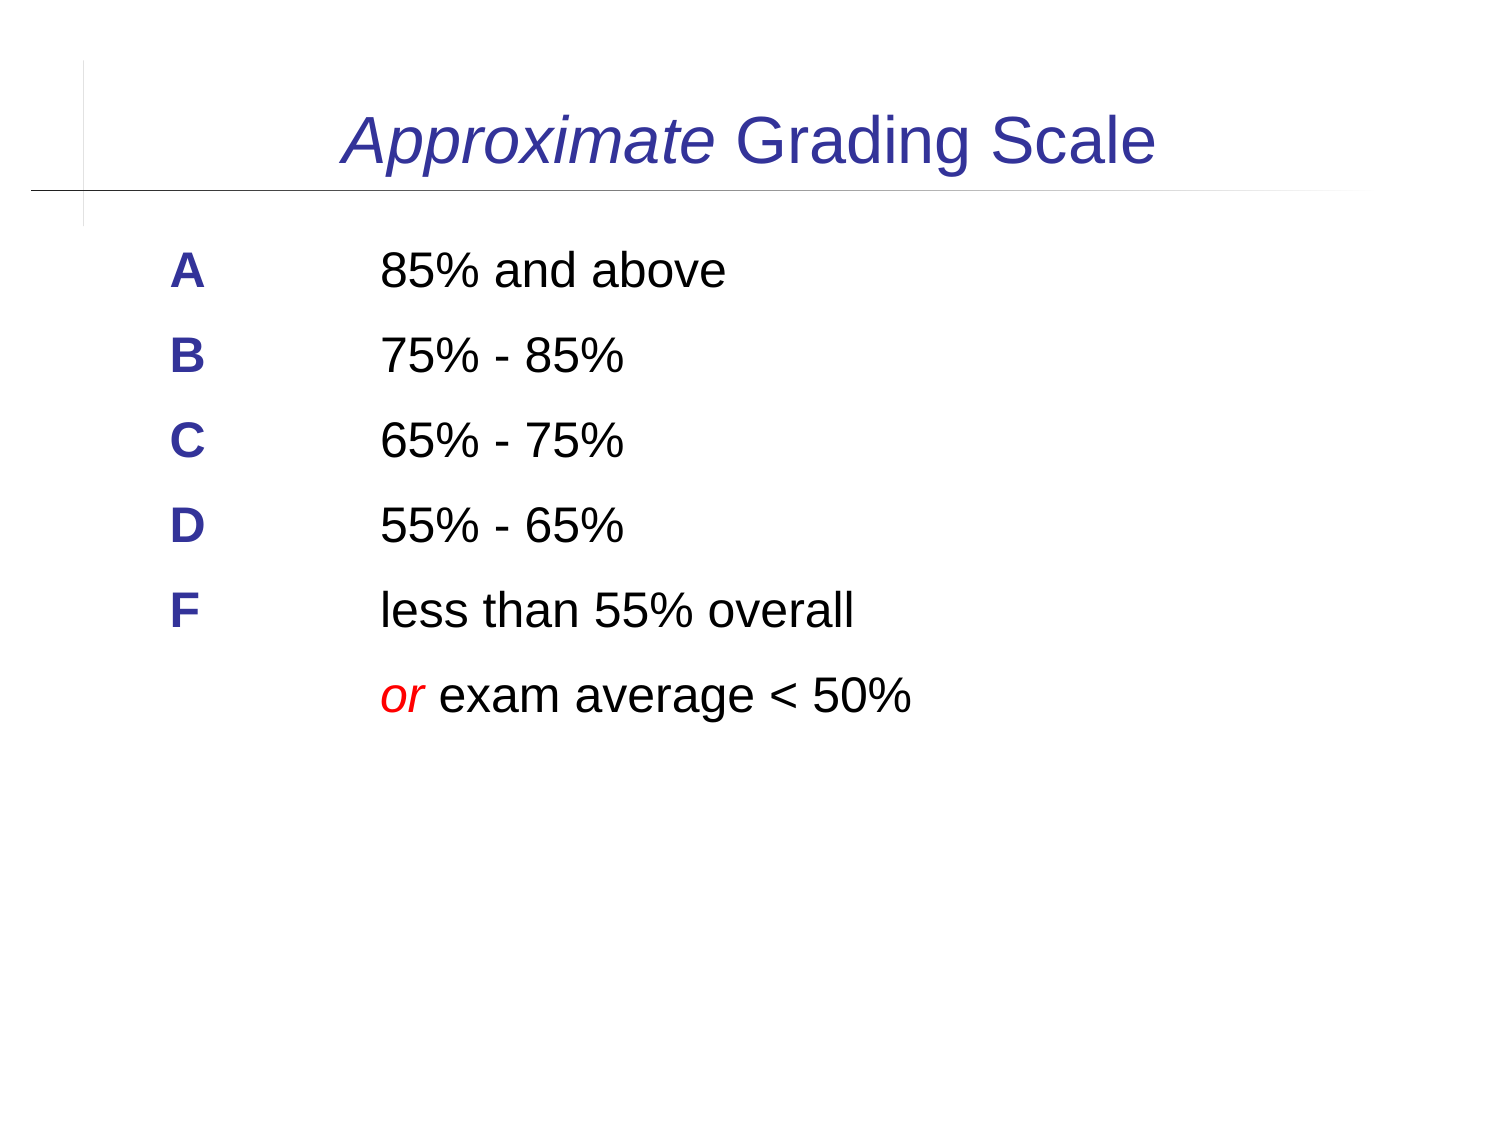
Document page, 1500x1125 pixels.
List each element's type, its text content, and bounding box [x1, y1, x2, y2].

title Approximate Grading Scale [100, 42, 1400, 185]
list A 85% and above B 75% - 85% C 65% - 75% D 55% - 65% F less than 55% overall or exam average < 50% [74, 229, 1411, 1066]
